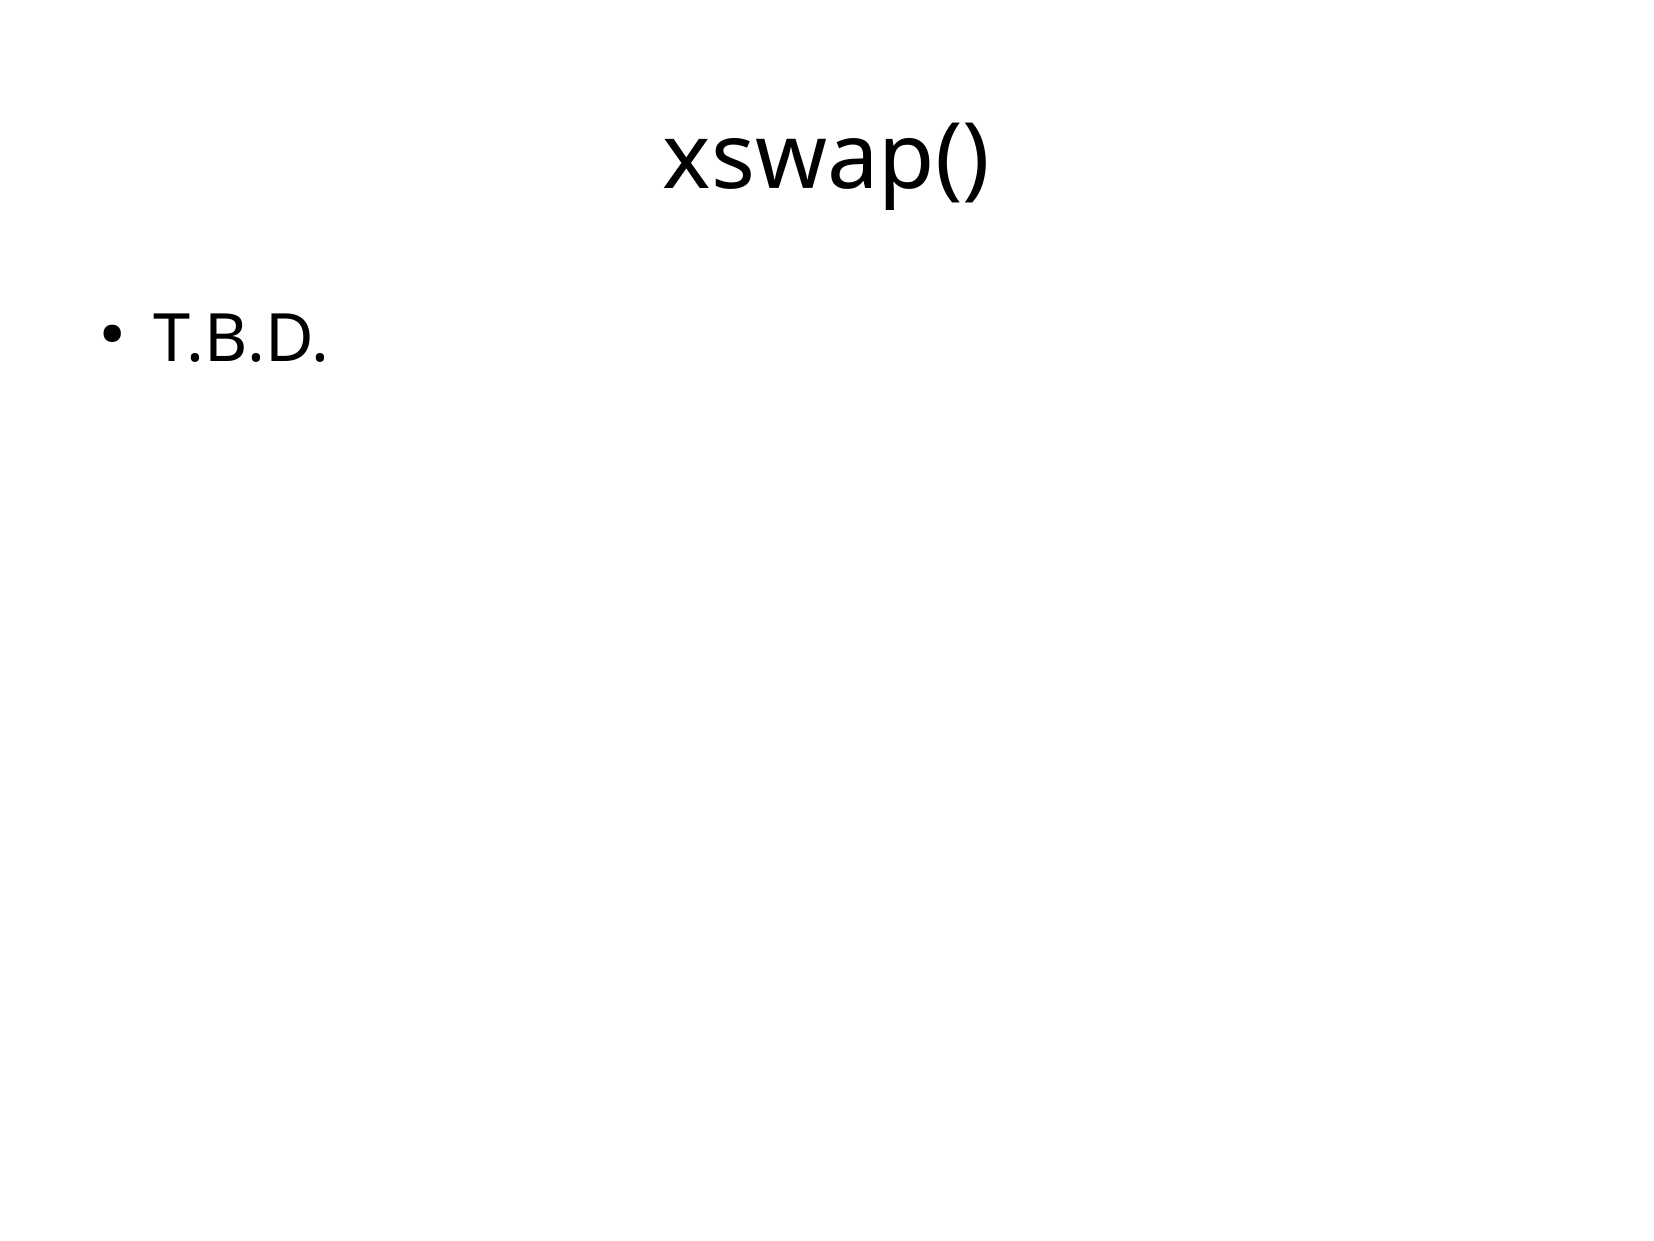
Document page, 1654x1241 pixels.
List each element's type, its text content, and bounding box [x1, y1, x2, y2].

title xswap() [82, 49, 1571, 257]
list T.B.D. [82, 290, 1538, 1170]
